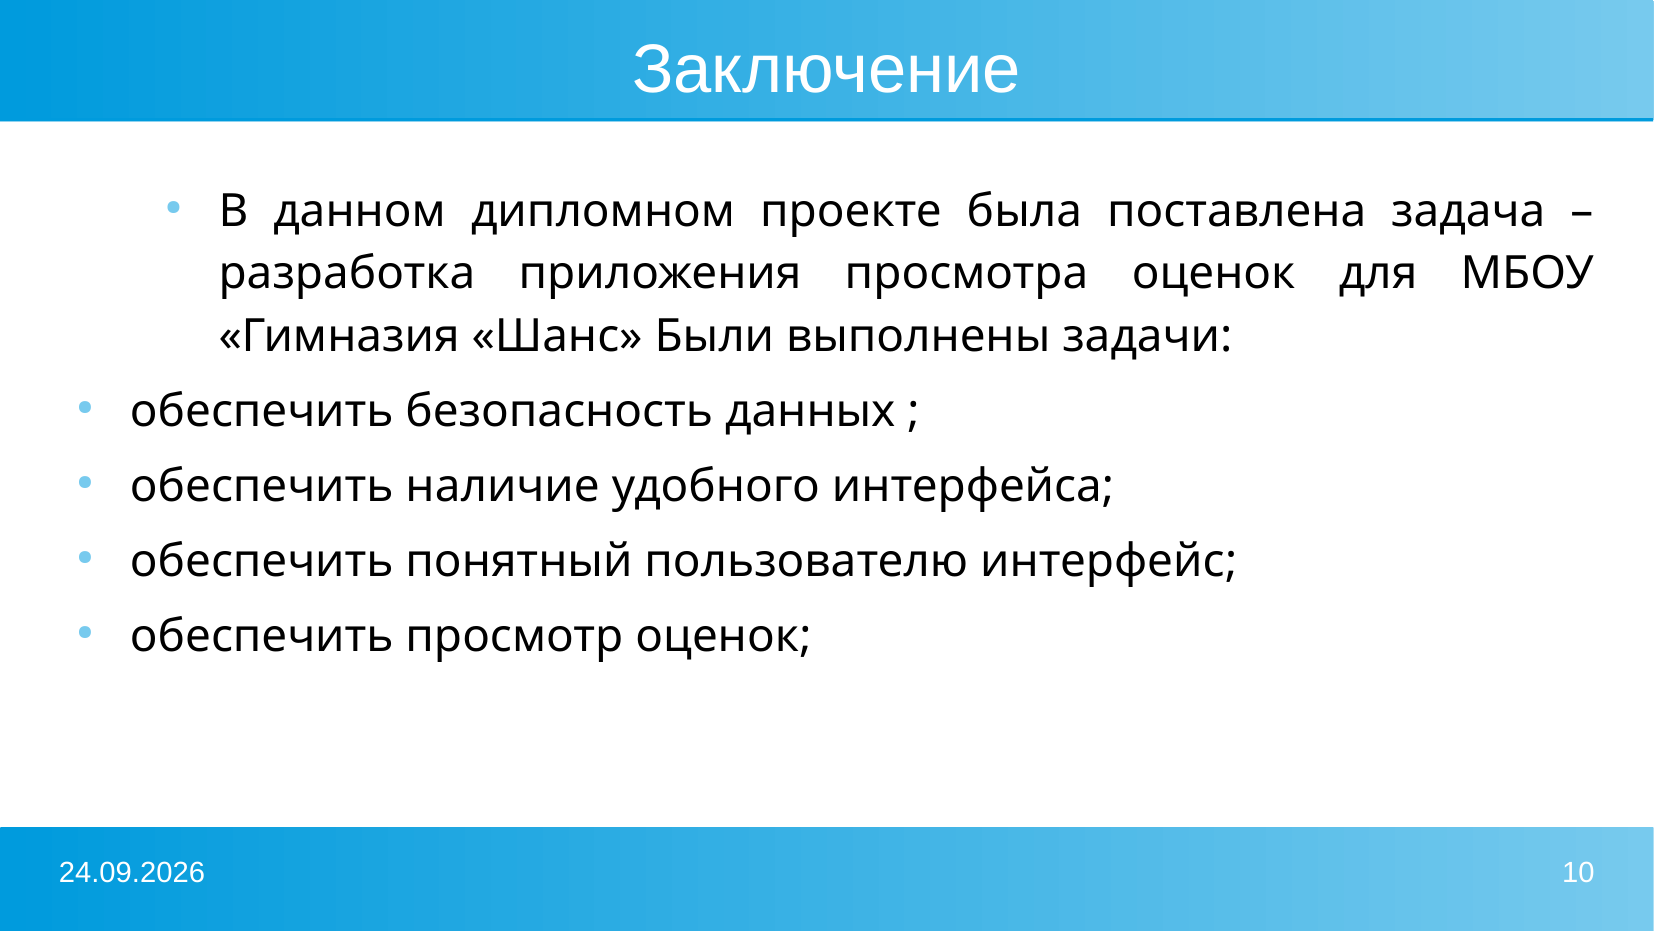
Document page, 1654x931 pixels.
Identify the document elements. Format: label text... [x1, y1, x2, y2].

title Заключение [59, 29, 1595, 108]
list В данном дипломном проекте была поставлена задача – разработка приложения просмотра оценок для МБОУ «Гимназия «Шанс» Были выполнены задачи: обеспечить безопасность данных ; обеспечить наличие удобного интерфейса; обеспечить понятный пользователю интерфейс; обеспечить просмотр оценок; [59, 177, 1595, 768]
